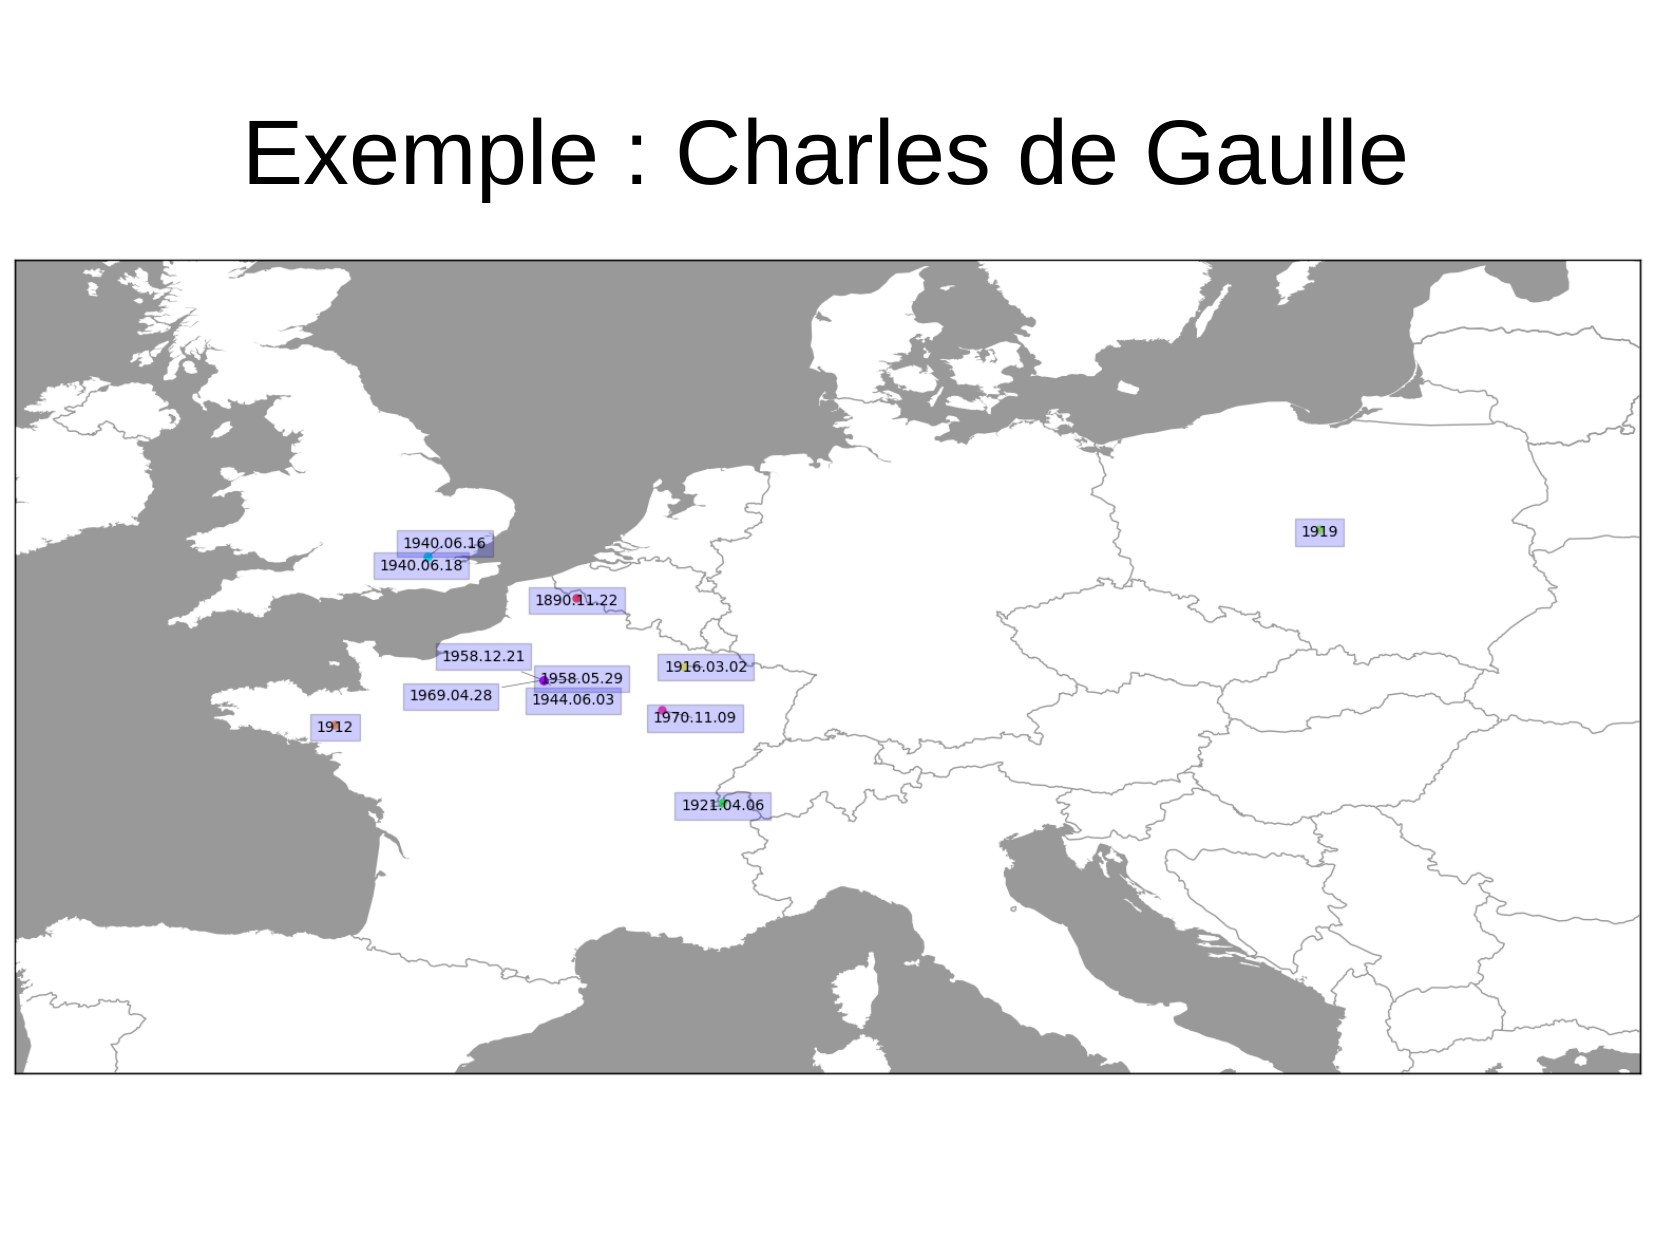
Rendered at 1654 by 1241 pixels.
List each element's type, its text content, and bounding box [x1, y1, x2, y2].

picture [0, 245, 1654, 1087]
title Exemple : Charles de Gaulle [82, 49, 1571, 245]
